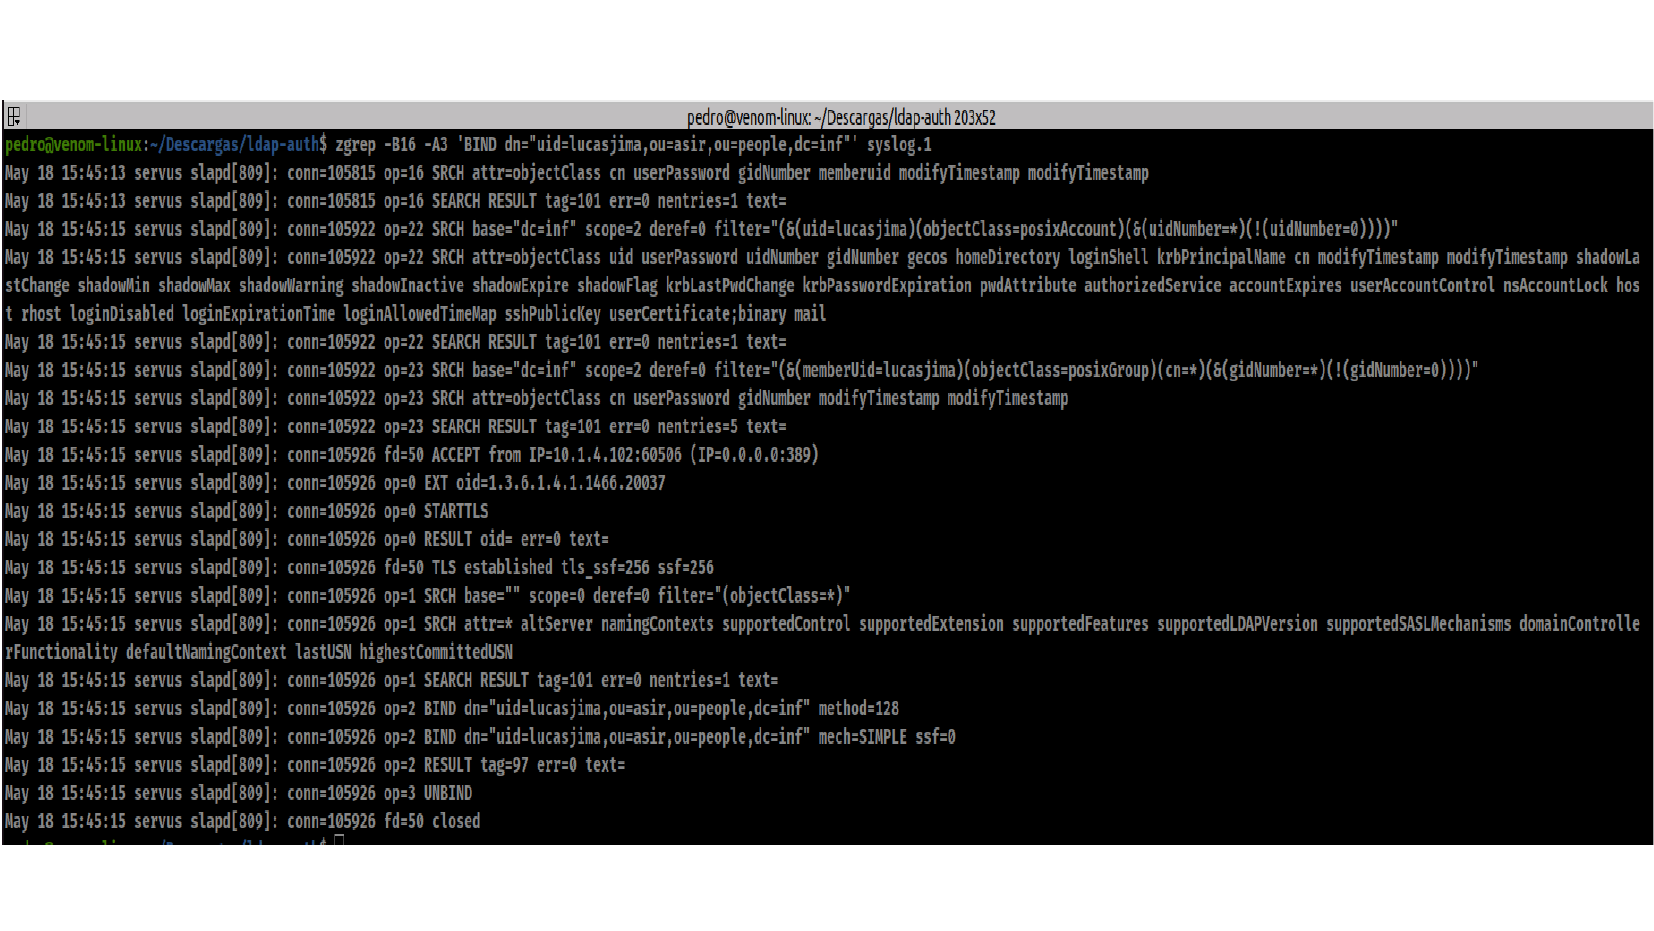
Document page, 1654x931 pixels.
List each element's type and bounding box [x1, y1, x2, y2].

picture [2, 100, 1654, 845]
